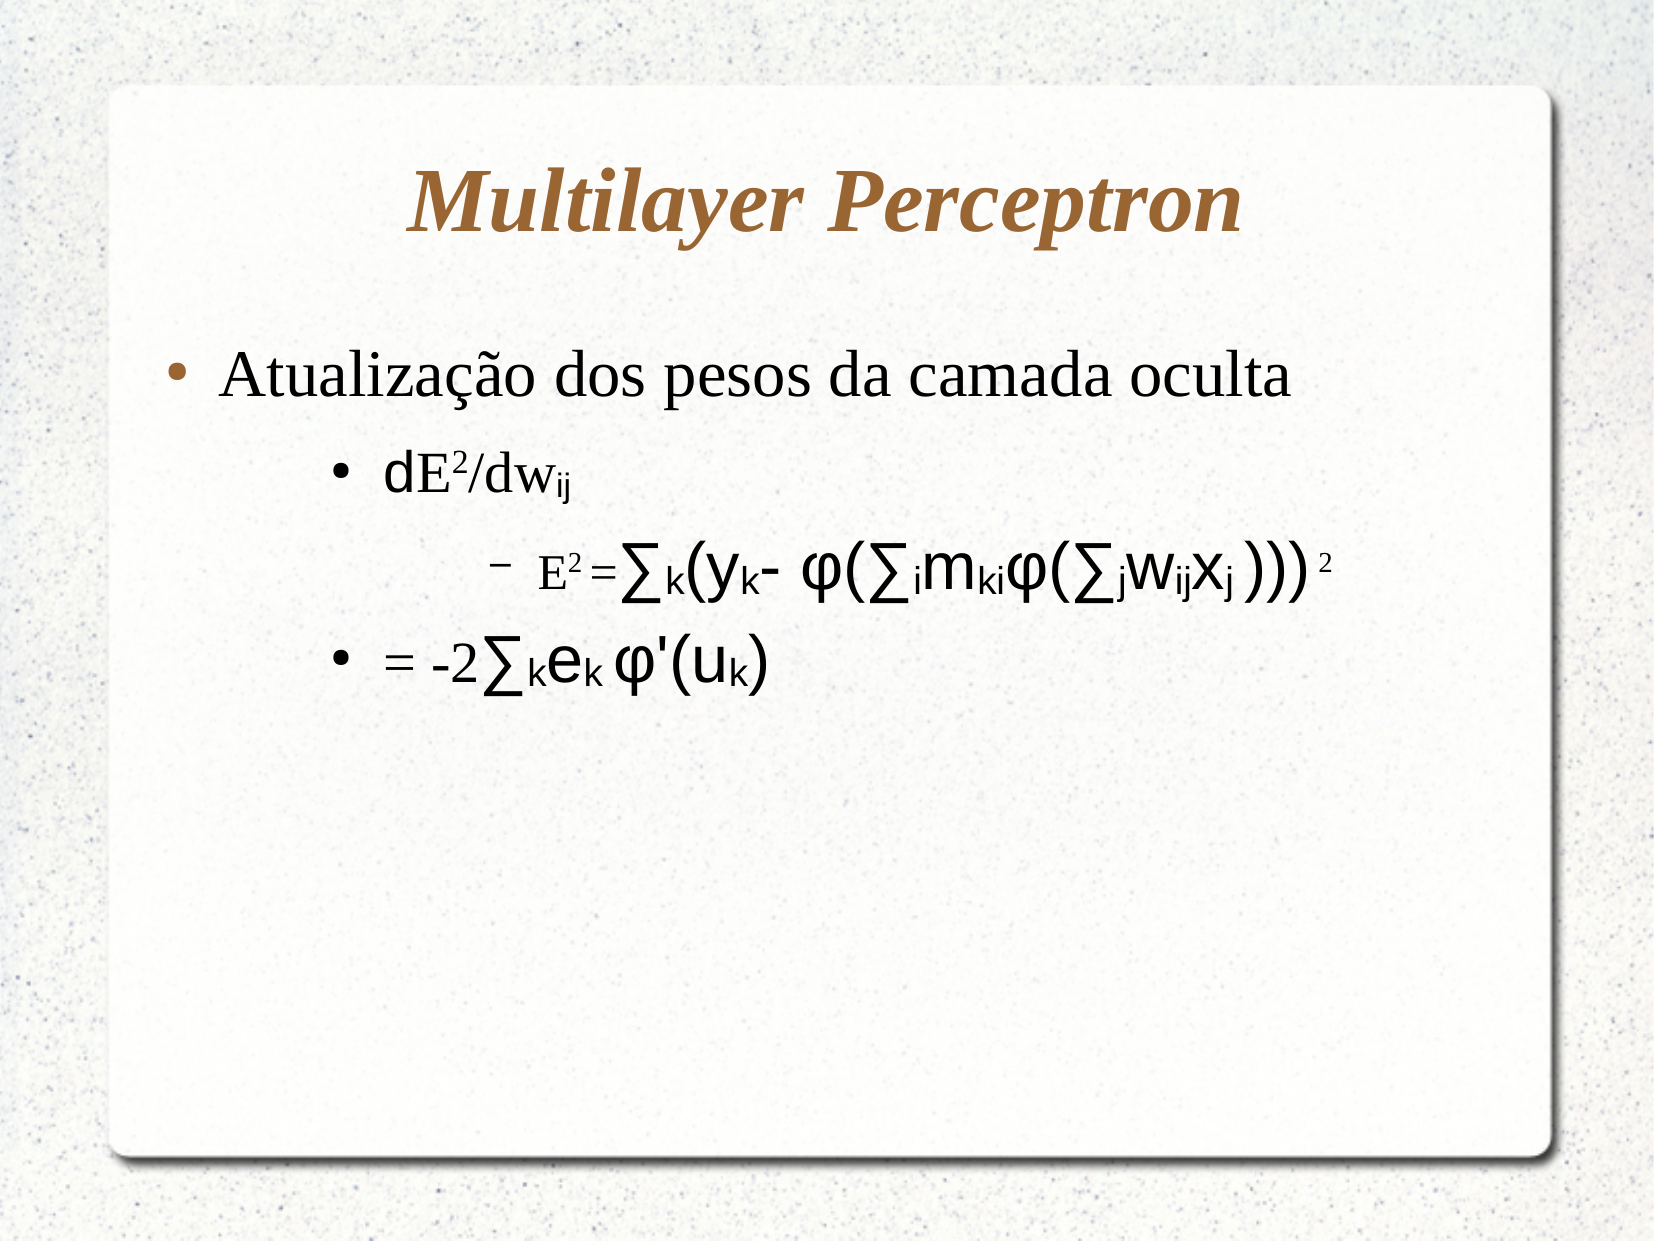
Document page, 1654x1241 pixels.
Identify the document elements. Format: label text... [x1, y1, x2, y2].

picture [0, 0, 1654, 1241]
title Multilayer Perceptron [118, 96, 1536, 304]
list Atualização dos pesos da camada oculta dE2/dwij E2 =∑k(yk- φ(∑imkiφ(∑jwijxj ))) 2 = -2∑kek φ'(uk) [147, 336, 1506, 1241]
